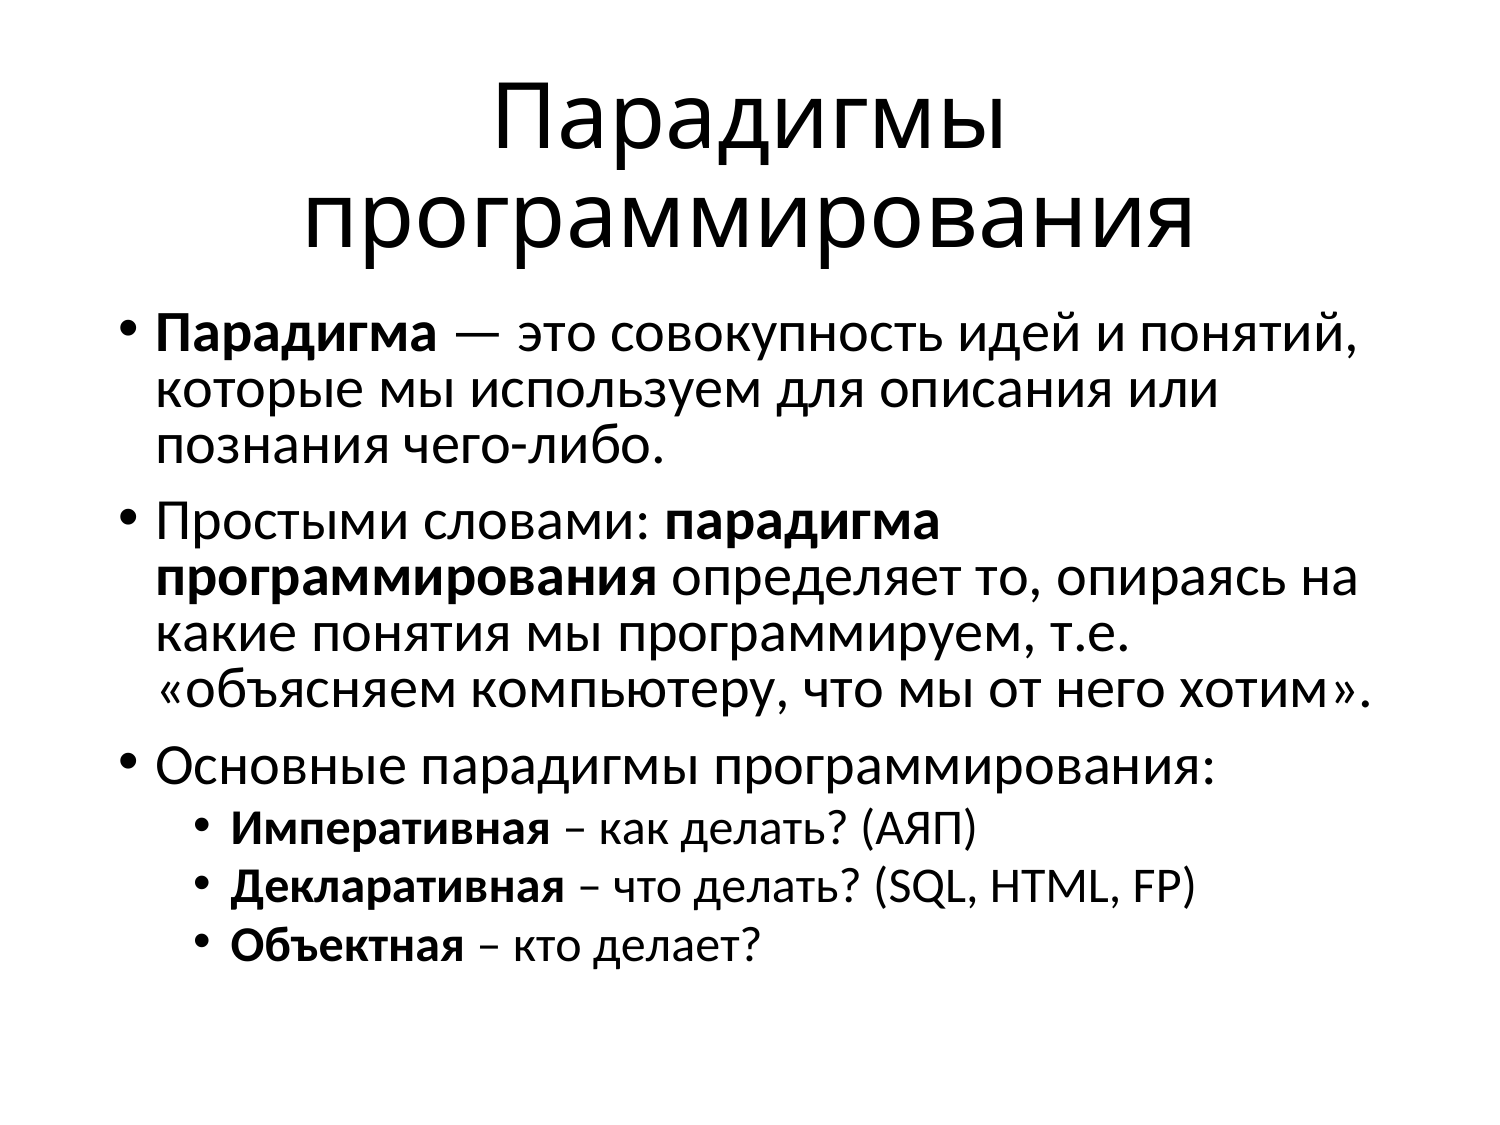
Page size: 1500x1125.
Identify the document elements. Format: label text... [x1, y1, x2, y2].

title Парадигмы программирования [103, 59, 1397, 278]
list Парадигма — это совокупность идей и понятий, которые мы используем для описания или познания чего-либо. Простыми словами: парадигма программирования определяет то, опираясь на какие понятия мы программируем, т.е. «объясняем компьютеру, что мы от него хотим». Основные парадигмы программирования: Императивная – как делать? (АЯП) Декларативная – что делать? (SQL, HTML, FP) Объектная – кто делает? [103, 299, 1397, 1014]
